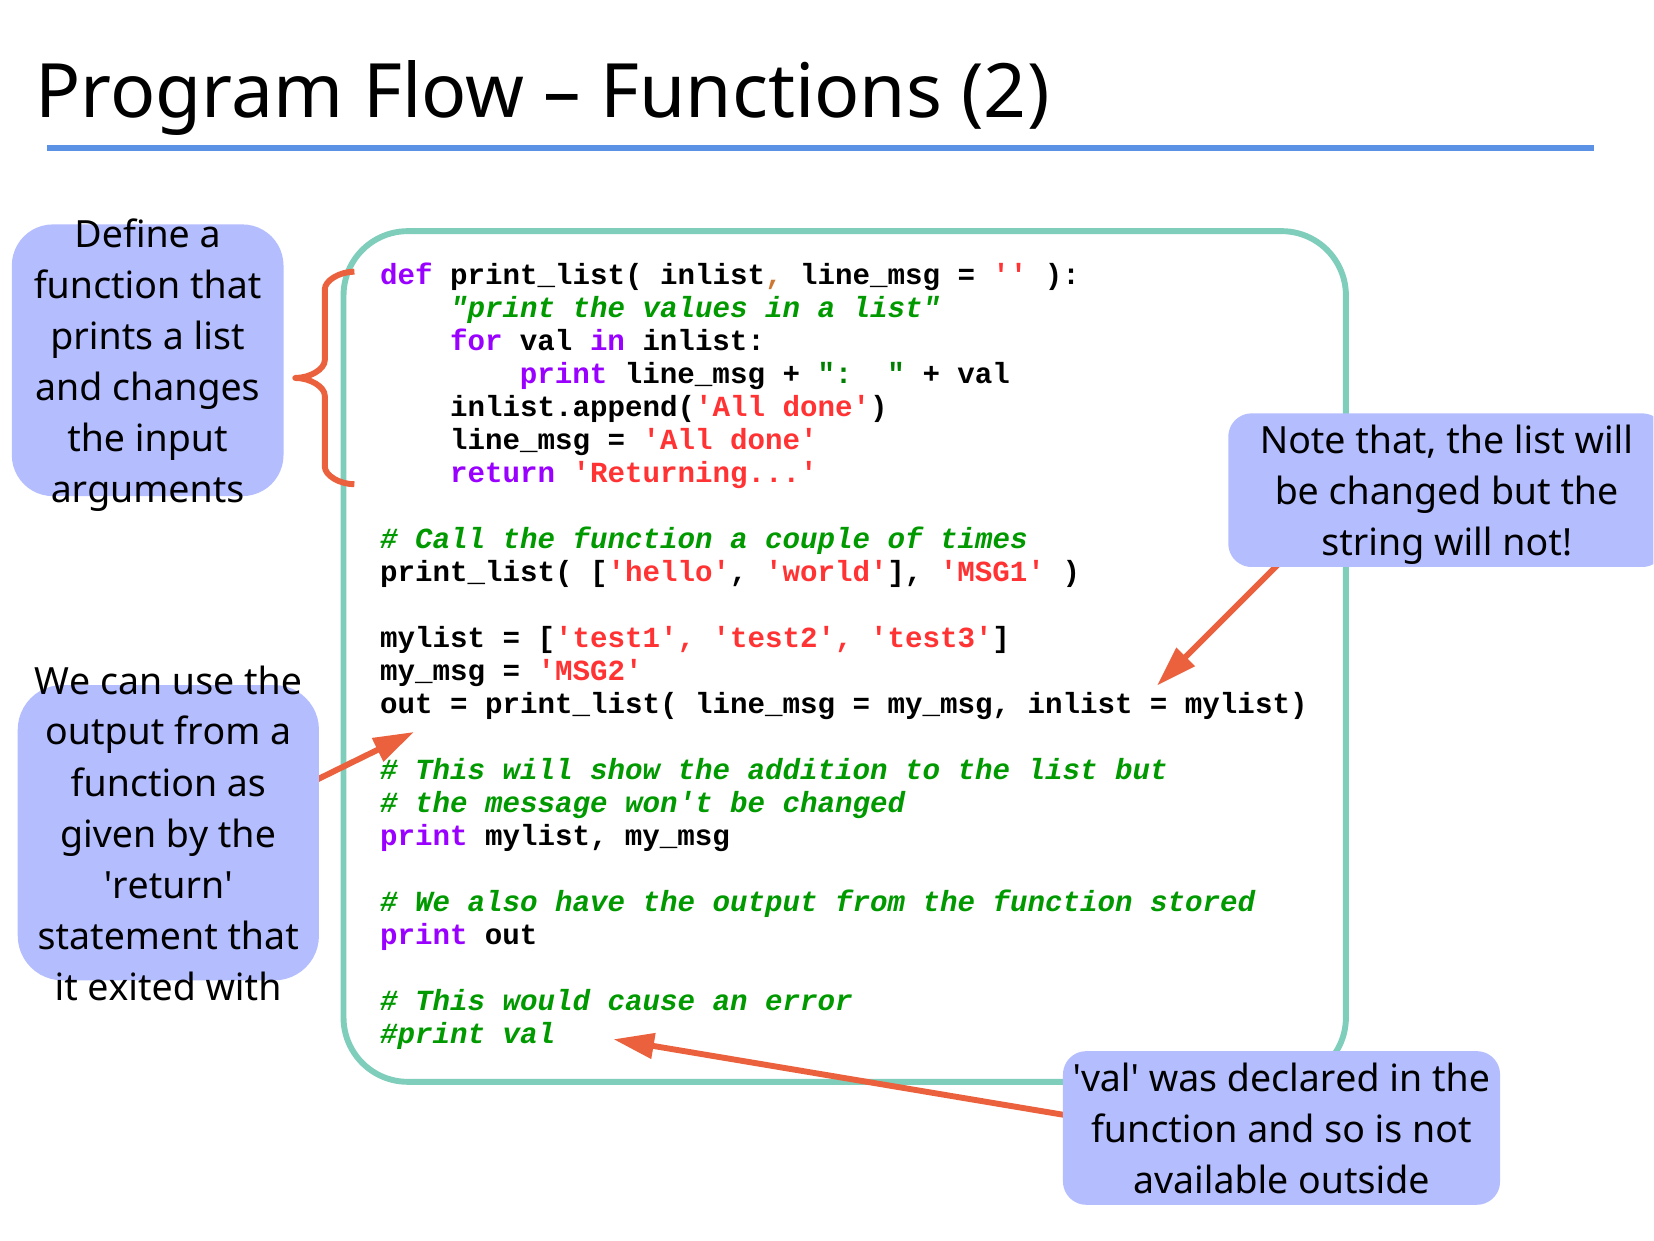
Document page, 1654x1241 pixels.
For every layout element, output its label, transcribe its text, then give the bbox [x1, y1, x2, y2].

text_box 'val' was declared in the function and so is not available outside [1062, 1051, 1501, 1205]
title Program Flow – Functions (2) [35, 4, 1217, 173]
text_box Note that, the list will be changed but the string will not! [1228, 413, 1654, 567]
text_box def print_list( inlist, line_msg = '' ): "print the values in a list" for val in inlist: print line_msg + ": " + val inlist.append('All done') line_msg = 'All done' return 'Returning...' # Call the function a couple of times print_list( ['hello', 'world'], 'MSG1' ) mylist = ['test1', 'test2', 'test3'] my_msg = 'MSG2' out = print_list( line_msg = my_msg, inlist = mylist) # This will show the addition to the list but # the message won't be changed print mylist, my_msg # We also have the output from the function stored print out # This would cause an error #print val [343, 231, 1346, 1082]
text_box Define a function that prints a list and changes the input arguments [11, 224, 284, 497]
text_box We can use the output from a function as given by the 'return' statement that it exited with [17, 685, 319, 981]
